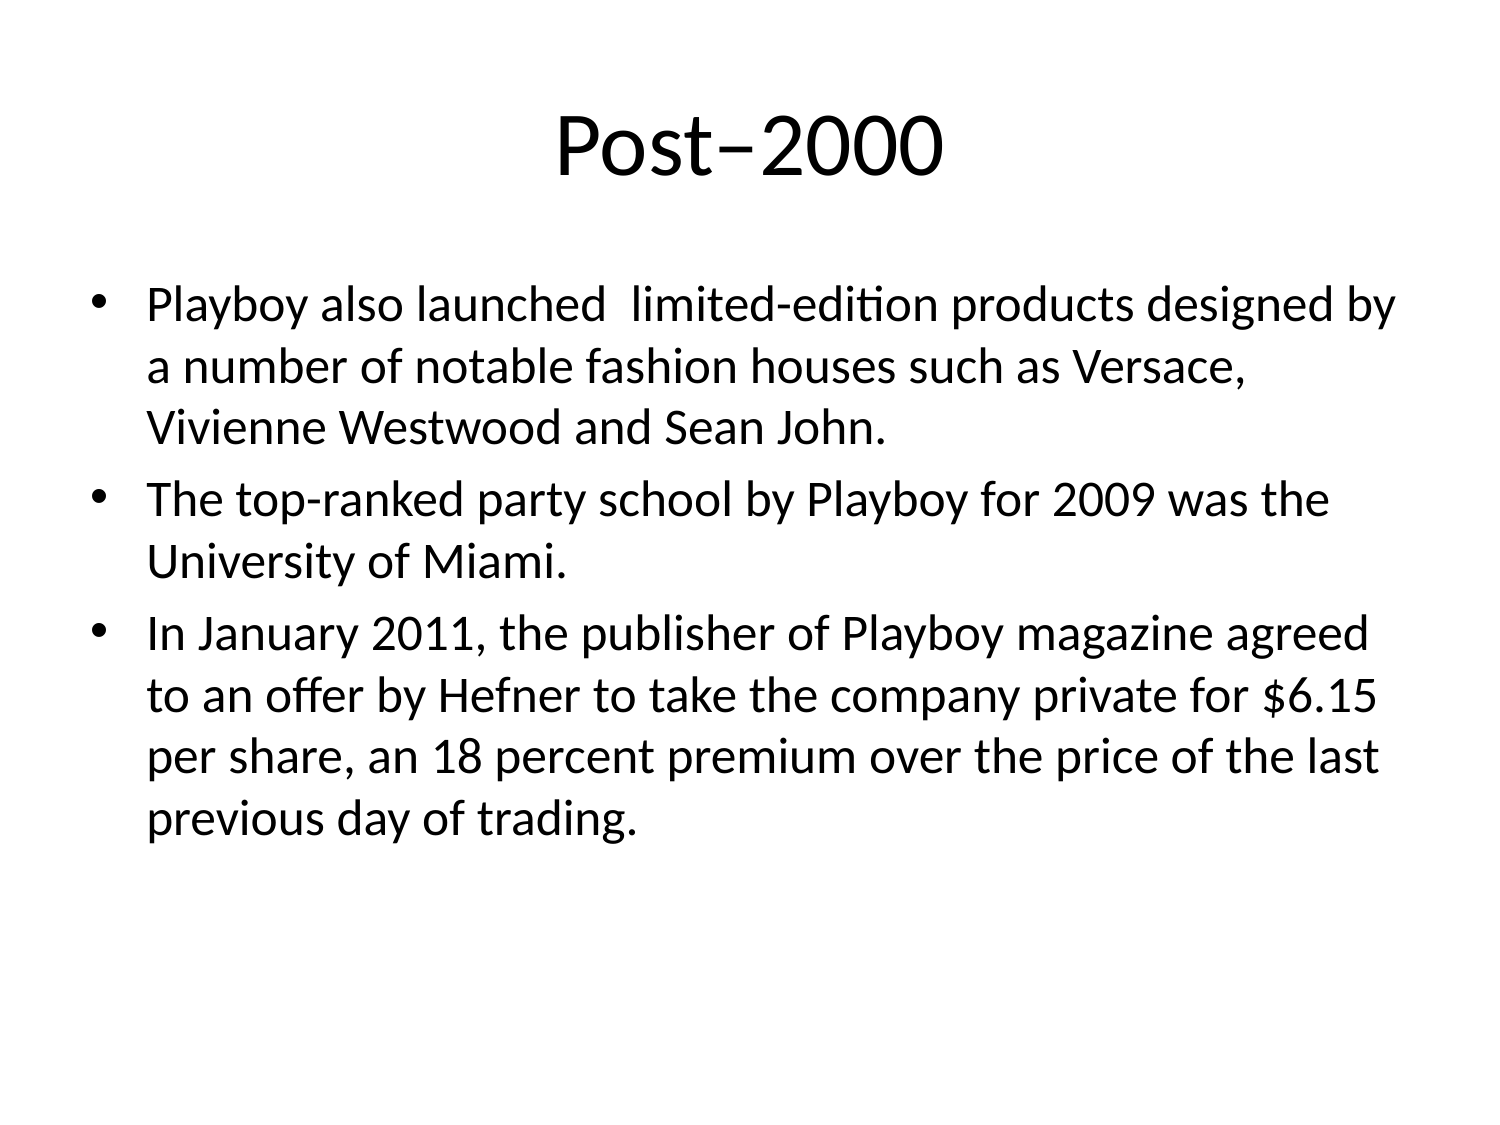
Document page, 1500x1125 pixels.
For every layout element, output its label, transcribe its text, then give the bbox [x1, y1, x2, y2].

list Playboy also launched limited-edition products designed by a number of notable fashion houses such as Versace, Vivienne Westwood and Sean John. The top-ranked party school by Playboy for 2009 was the University of Miami. In January 2011, the publisher of Playboy magazine agreed to an offer by Hefner to take the company private for $6.15 per share, an 18 percent premium over the price of the last previous day of trading. [75, 262, 1425, 1005]
title Post–2000 [75, 45, 1425, 233]
